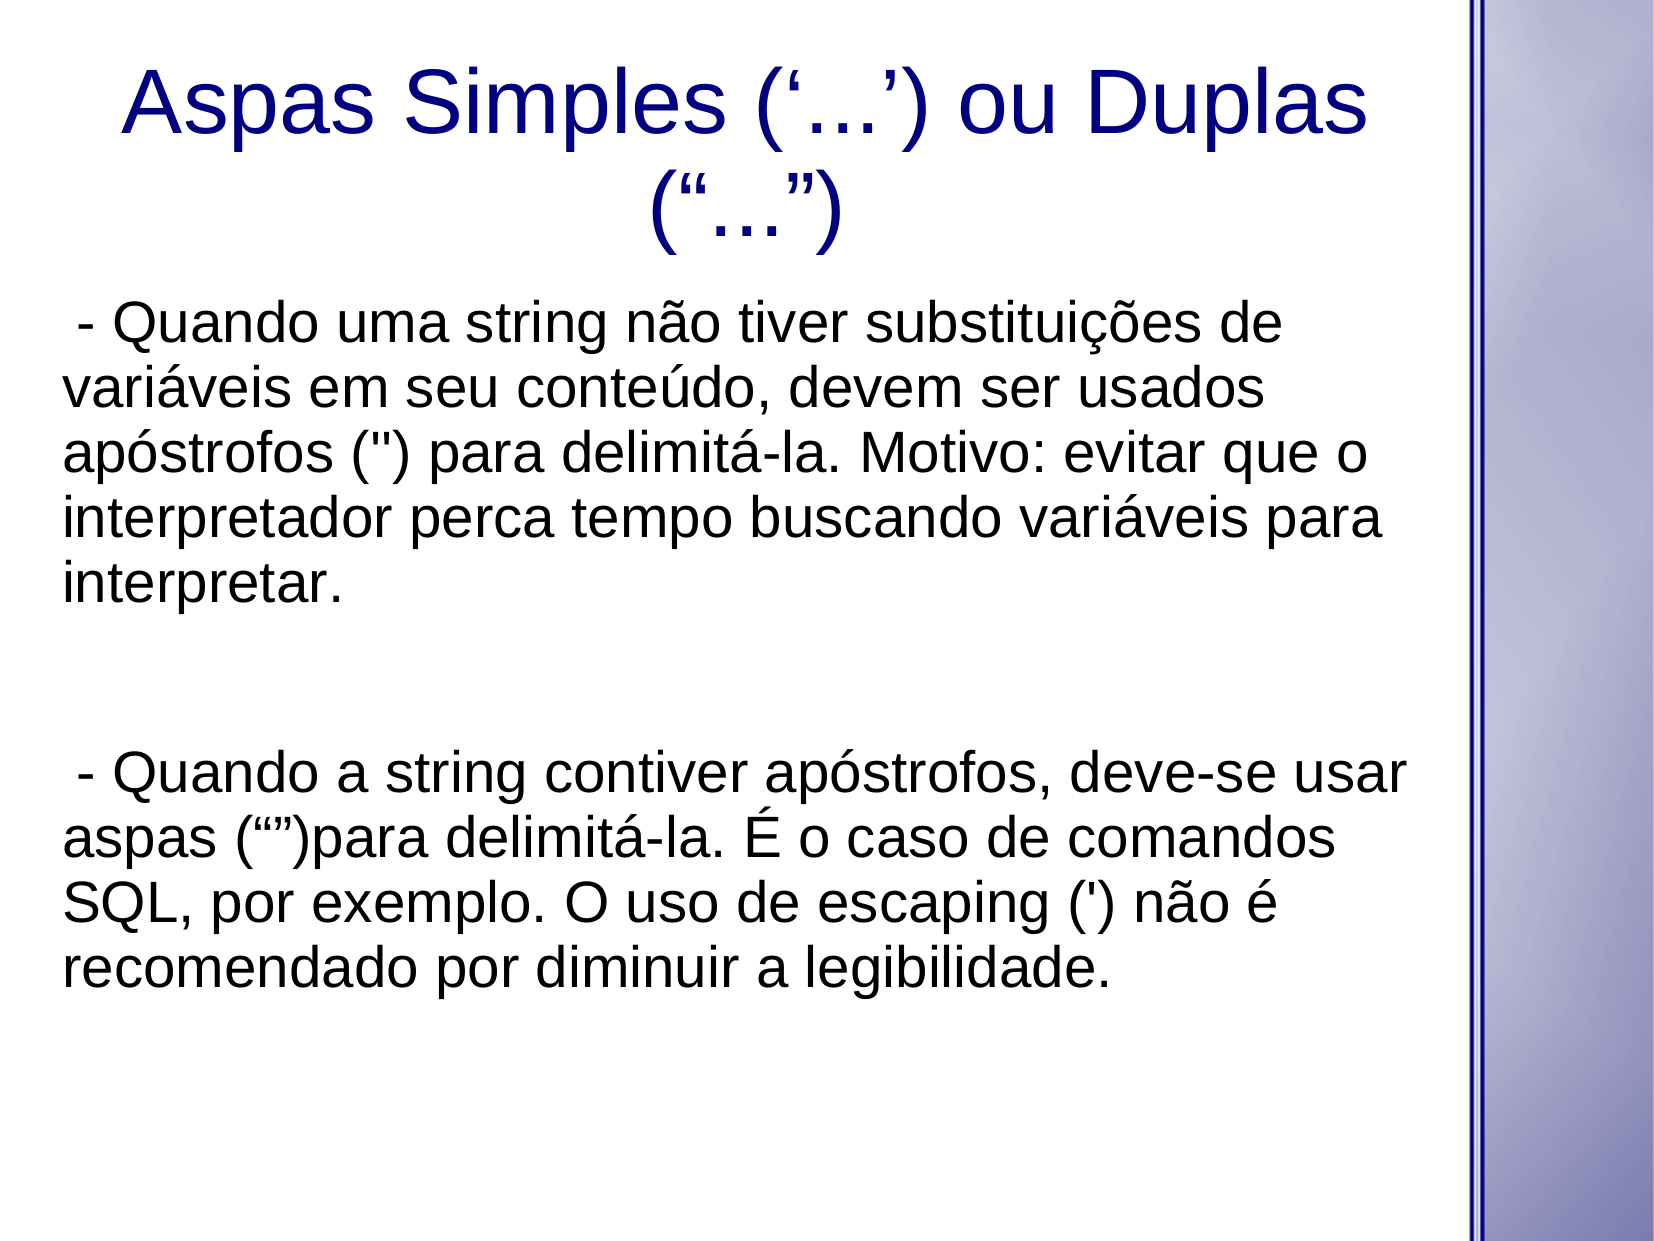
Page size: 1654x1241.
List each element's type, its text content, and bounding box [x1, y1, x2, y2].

picture [0, 0, 1654, 1241]
list - Quando uma string não tiver substituições de variáveis em seu conteúdo, devem ser usados apóstrofos ('') para delimitá-la. Motivo: evitar que o interpretador perca tempo buscando variáveis para interpretar. - Quando a string contiver apóstrofos, deve-se usar aspas (“”)para delimitá-la. É o caso de comandos SQL, por exemplo. O uso de escaping (') não é recomendado por diminuir a legibilidade. [47, 290, 1447, 1094]
title Aspas Simples (‘...’) ou Duplas (“...”) [47, 50, 1447, 256]
